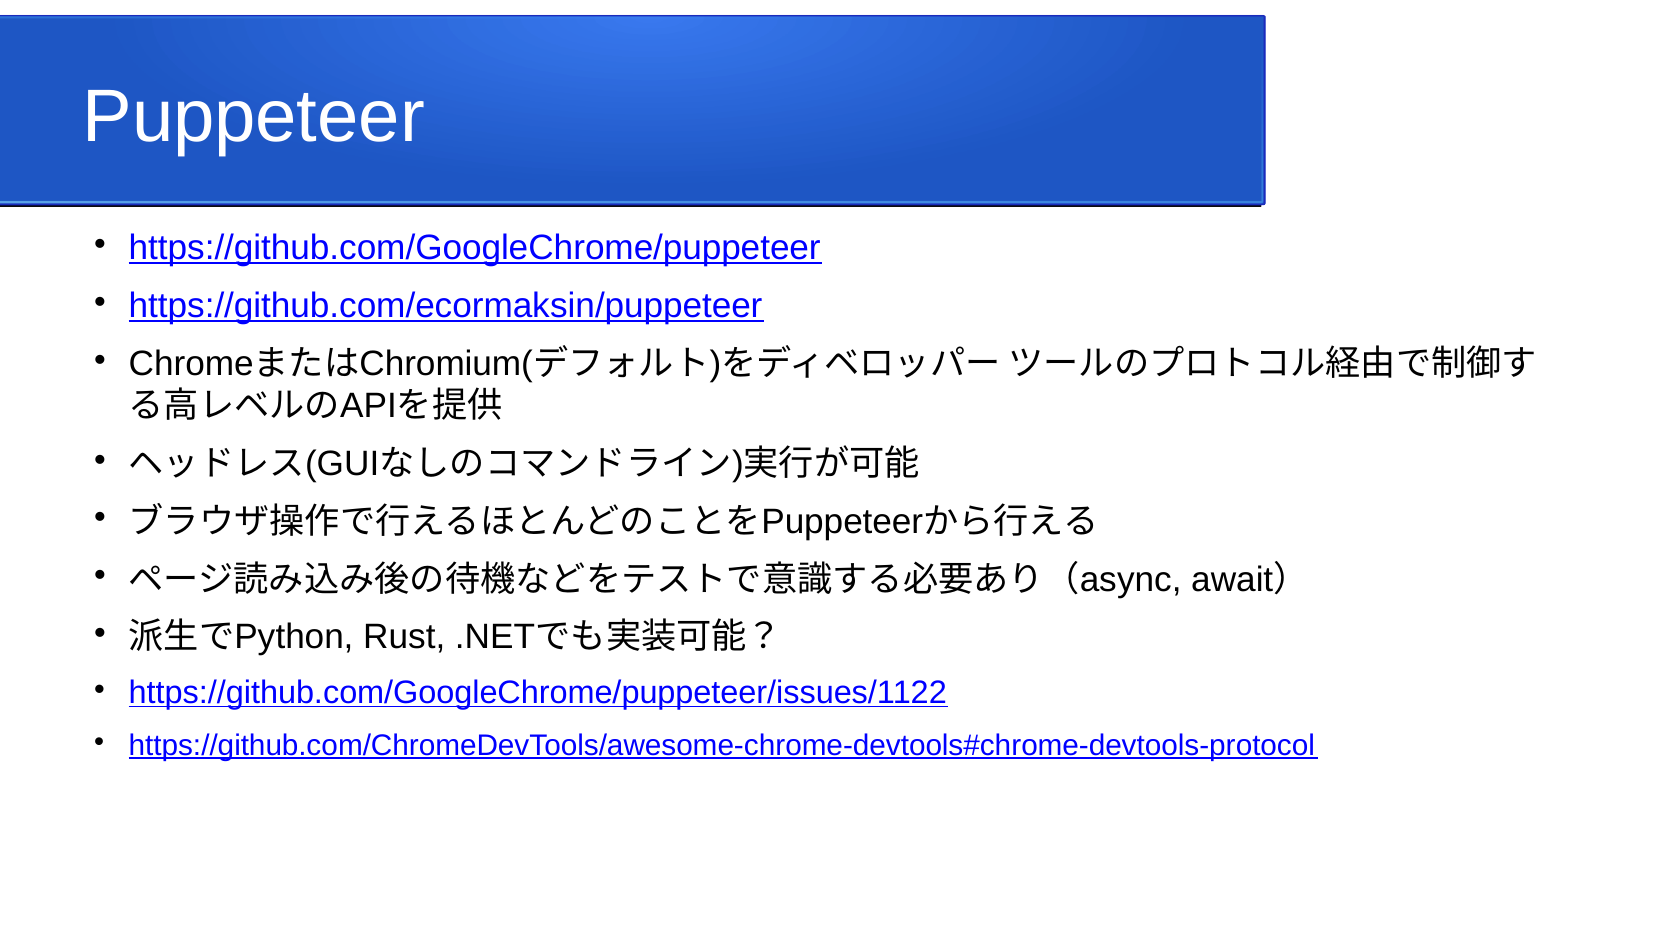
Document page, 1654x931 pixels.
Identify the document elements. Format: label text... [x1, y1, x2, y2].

text_box https://github.com/GoogleChrome/puppeteer https://github.com/ecormaksin/puppeteer ChromeまたはChromium(デフォルト)をディベロッパー ツールのプロトコル経由で制御する高レベルのAPIを提供 ヘッドレス(GUIなしのコマンドライン)実行が可能 ブラウザ操作で行えるほとんどのことをPuppeteerから行える ページ読み込み後の待機などをテストで意識する必要あり（async, await） 派生でPython, Rust, .NETでも実装可能？ https://github.com/GoogleChrome/puppeteer/issues/1122 https://github.com/ChromeDevTools/awesome-chrome-devtools#chrome-devtools-protocol [82, 224, 1571, 764]
text_box Puppeteer [82, 35, 1235, 189]
picture [0, 13, 1269, 211]
